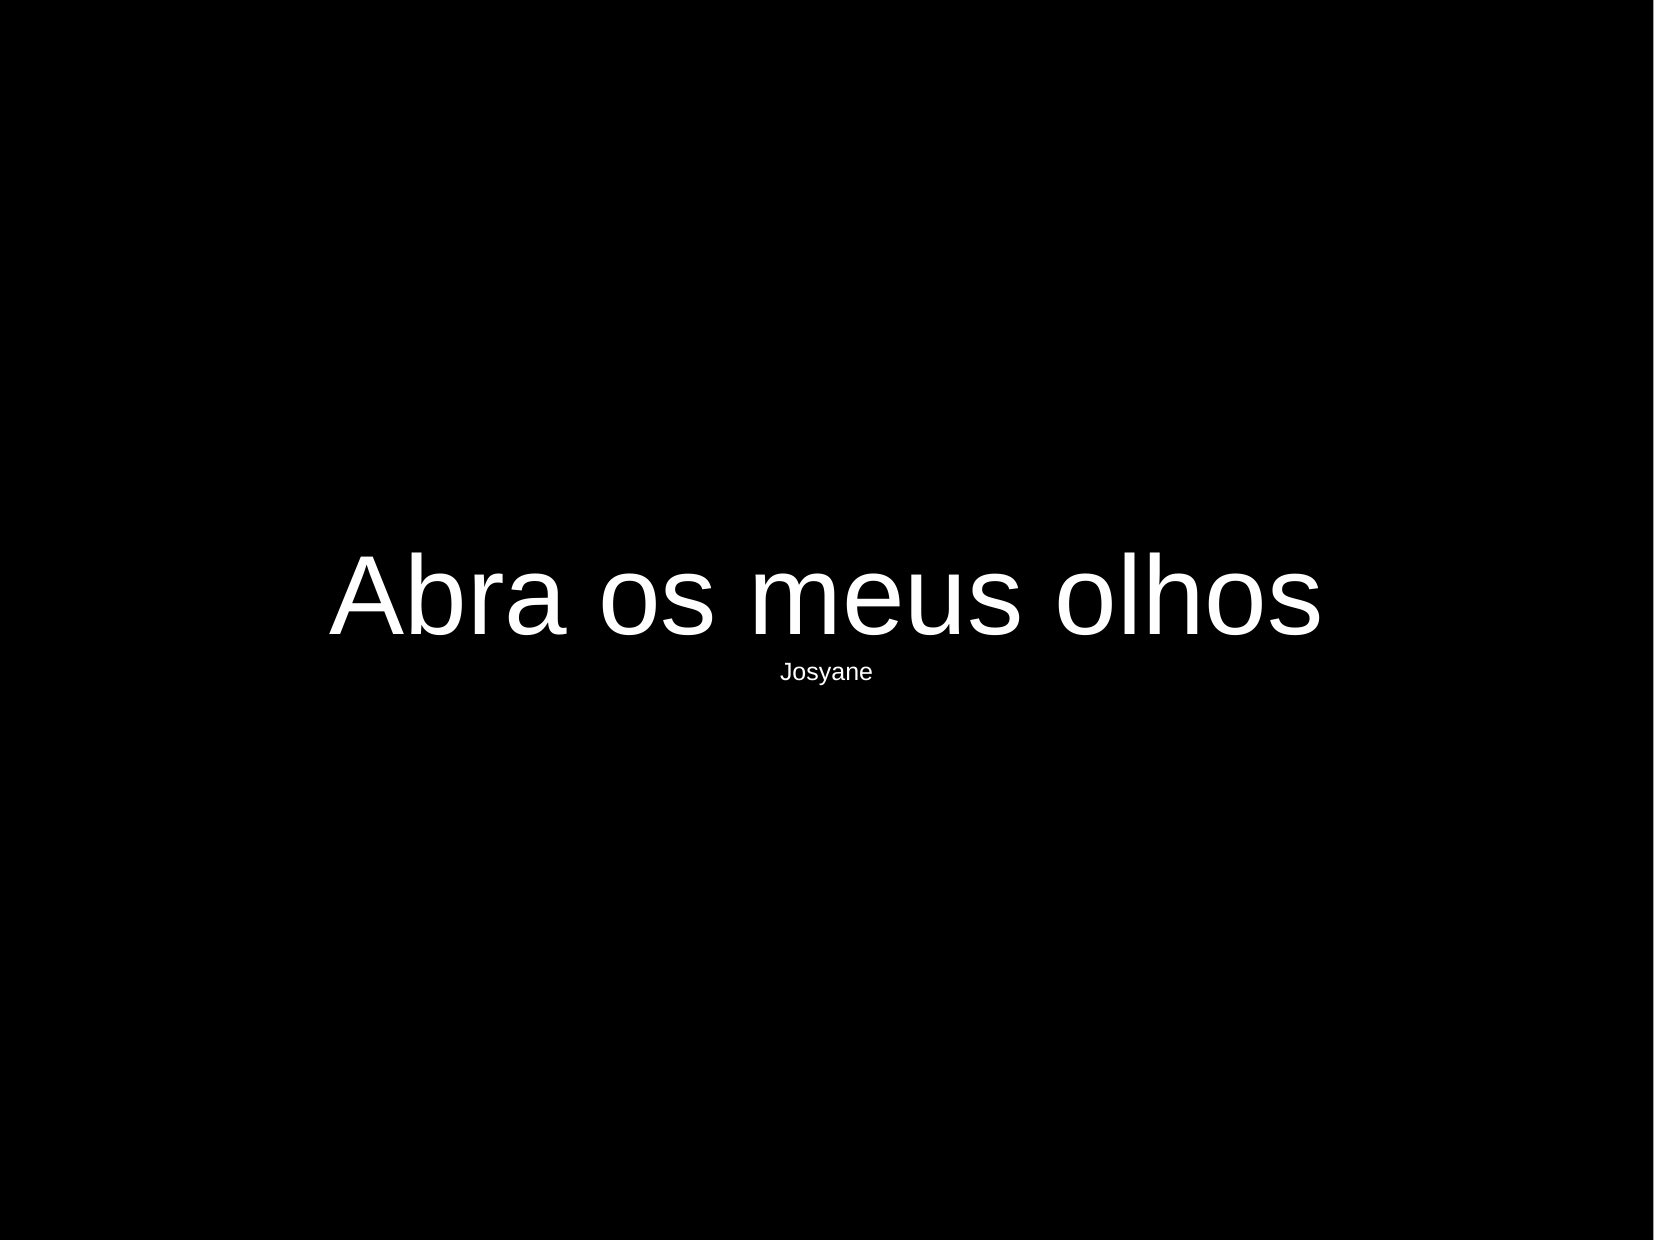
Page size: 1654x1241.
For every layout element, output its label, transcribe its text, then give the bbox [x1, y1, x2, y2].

subtitle Abra os meus olhos Josyane [82, 49, 1571, 1170]
